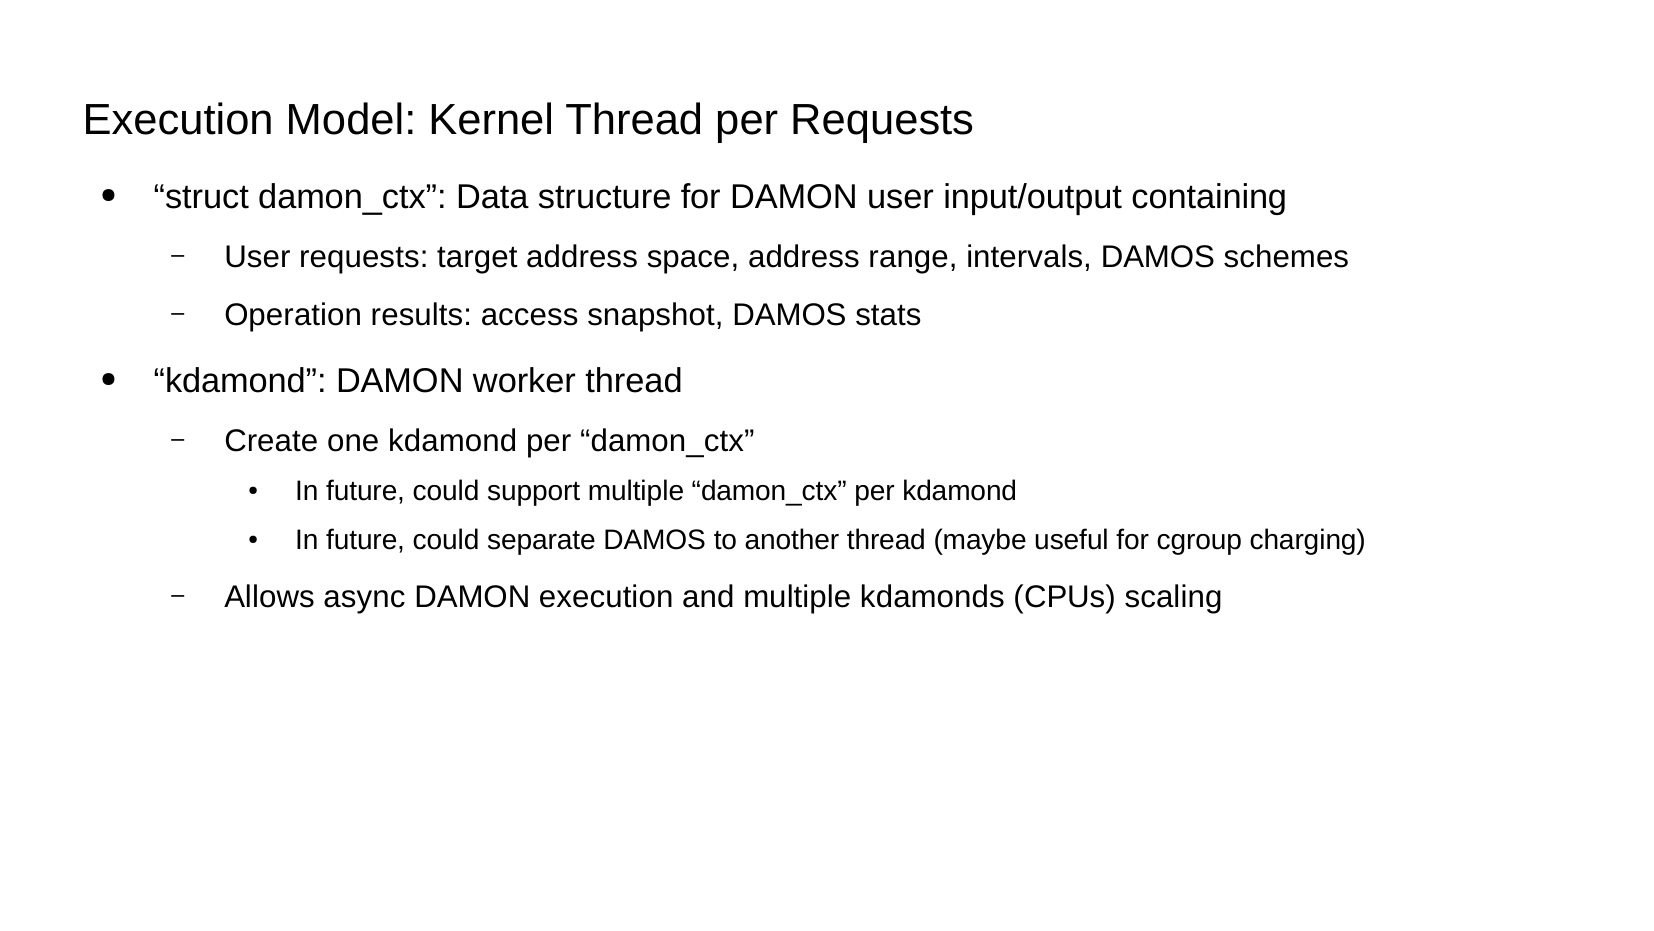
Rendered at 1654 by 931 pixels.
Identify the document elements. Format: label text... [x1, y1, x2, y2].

title Execution Model: Kernel Thread per Requests [82, 81, 1571, 157]
list “struct damon_ctx”: Data structure for DAMON user input/output containing User requests: target address space, address range, intervals, DAMOS schemes Operation results: access snapshot, DAMOS stats “kdamond”: DAMON worker thread Create one kdamond per “damon_ctx” In future, could support multiple “damon_ctx” per kdamond In future, could separate DAMOS to another thread (maybe useful for cgroup charging) Allows async DAMON execution and multiple kdamonds (CPUs) scaling [82, 177, 1571, 833]
